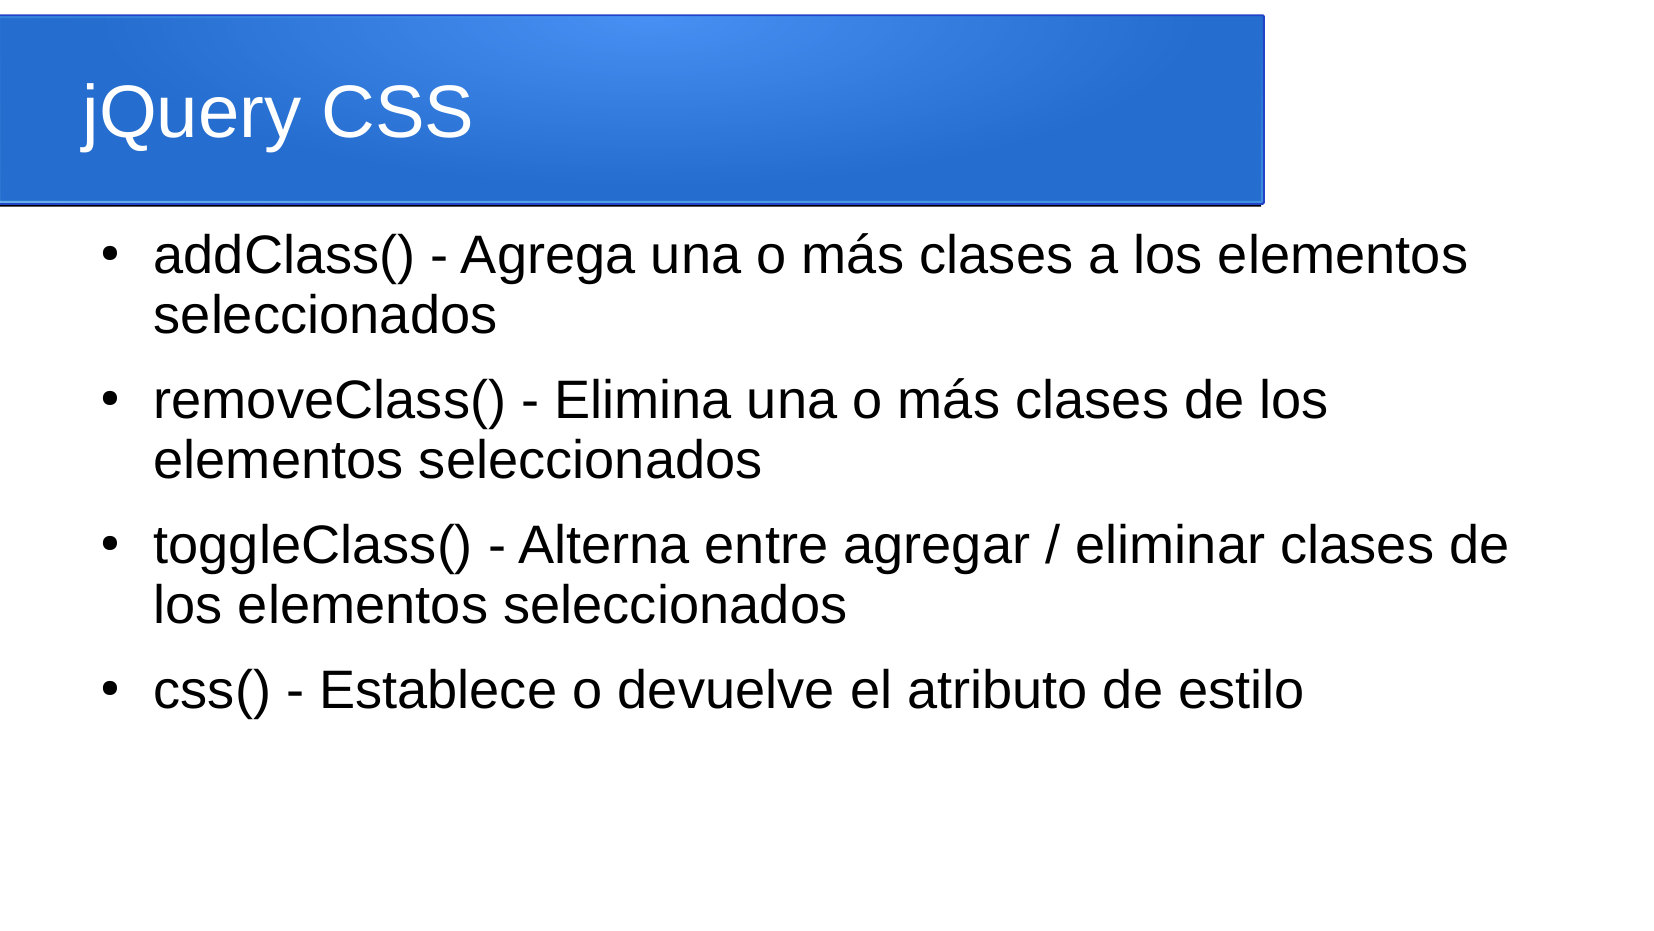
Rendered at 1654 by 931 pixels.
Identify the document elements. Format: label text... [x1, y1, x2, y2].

title jQuery CSS [82, 35, 1235, 189]
list addClass() - Agrega una o más clases a los elementos seleccionados removeClass() - Elimina una o más clases de los elementos seleccionados toggleClass() - Alterna entre agregar / eliminar clases de los elementos seleccionados css() - Establece o devuelve el atributo de estilo [82, 224, 1571, 764]
